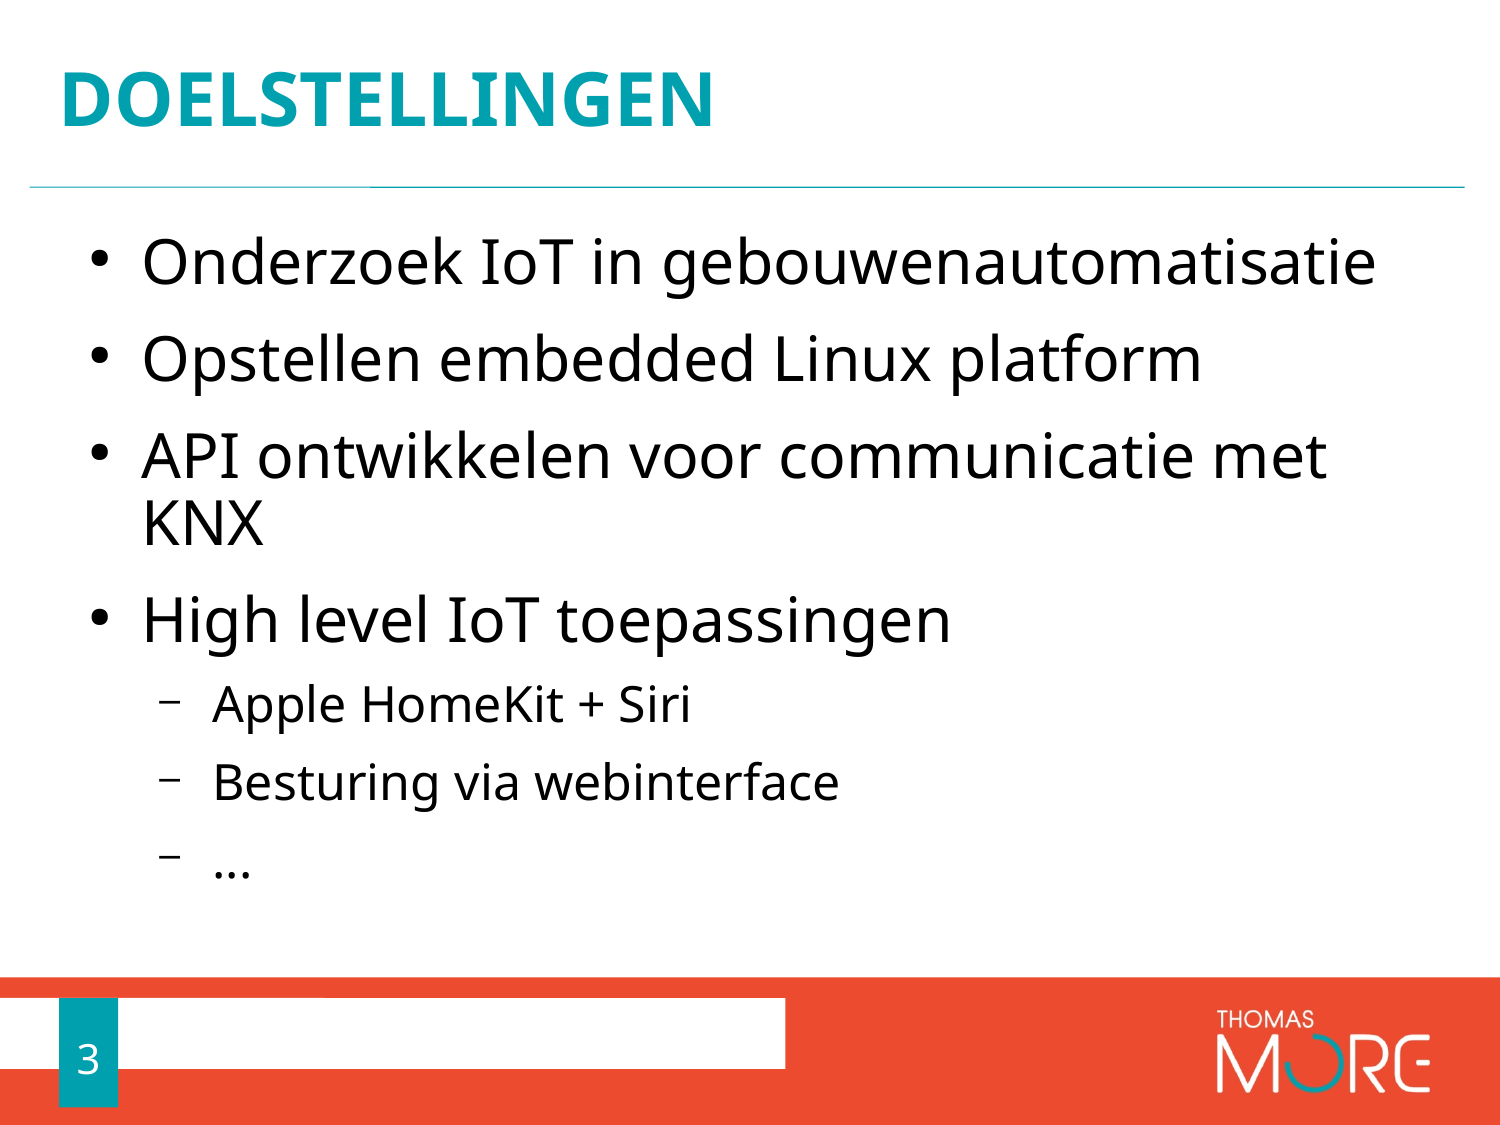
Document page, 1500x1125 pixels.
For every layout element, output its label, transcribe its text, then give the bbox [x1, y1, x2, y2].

picture [1187, 980, 1459, 1122]
list Onderzoek IoT in gebouwenautomatisatie Opstellen embedded Linux platform API ontwikkelen voor communicatie met KNX High level IoT toepassingen Apple HomeKit + Siri Besturing via webinterface ... [0, 188, 1500, 916]
slide_number <number> [59, 998, 119, 1108]
footer [123, 998, 786, 1069]
title Doelstellingen [0, 0, 1500, 188]
